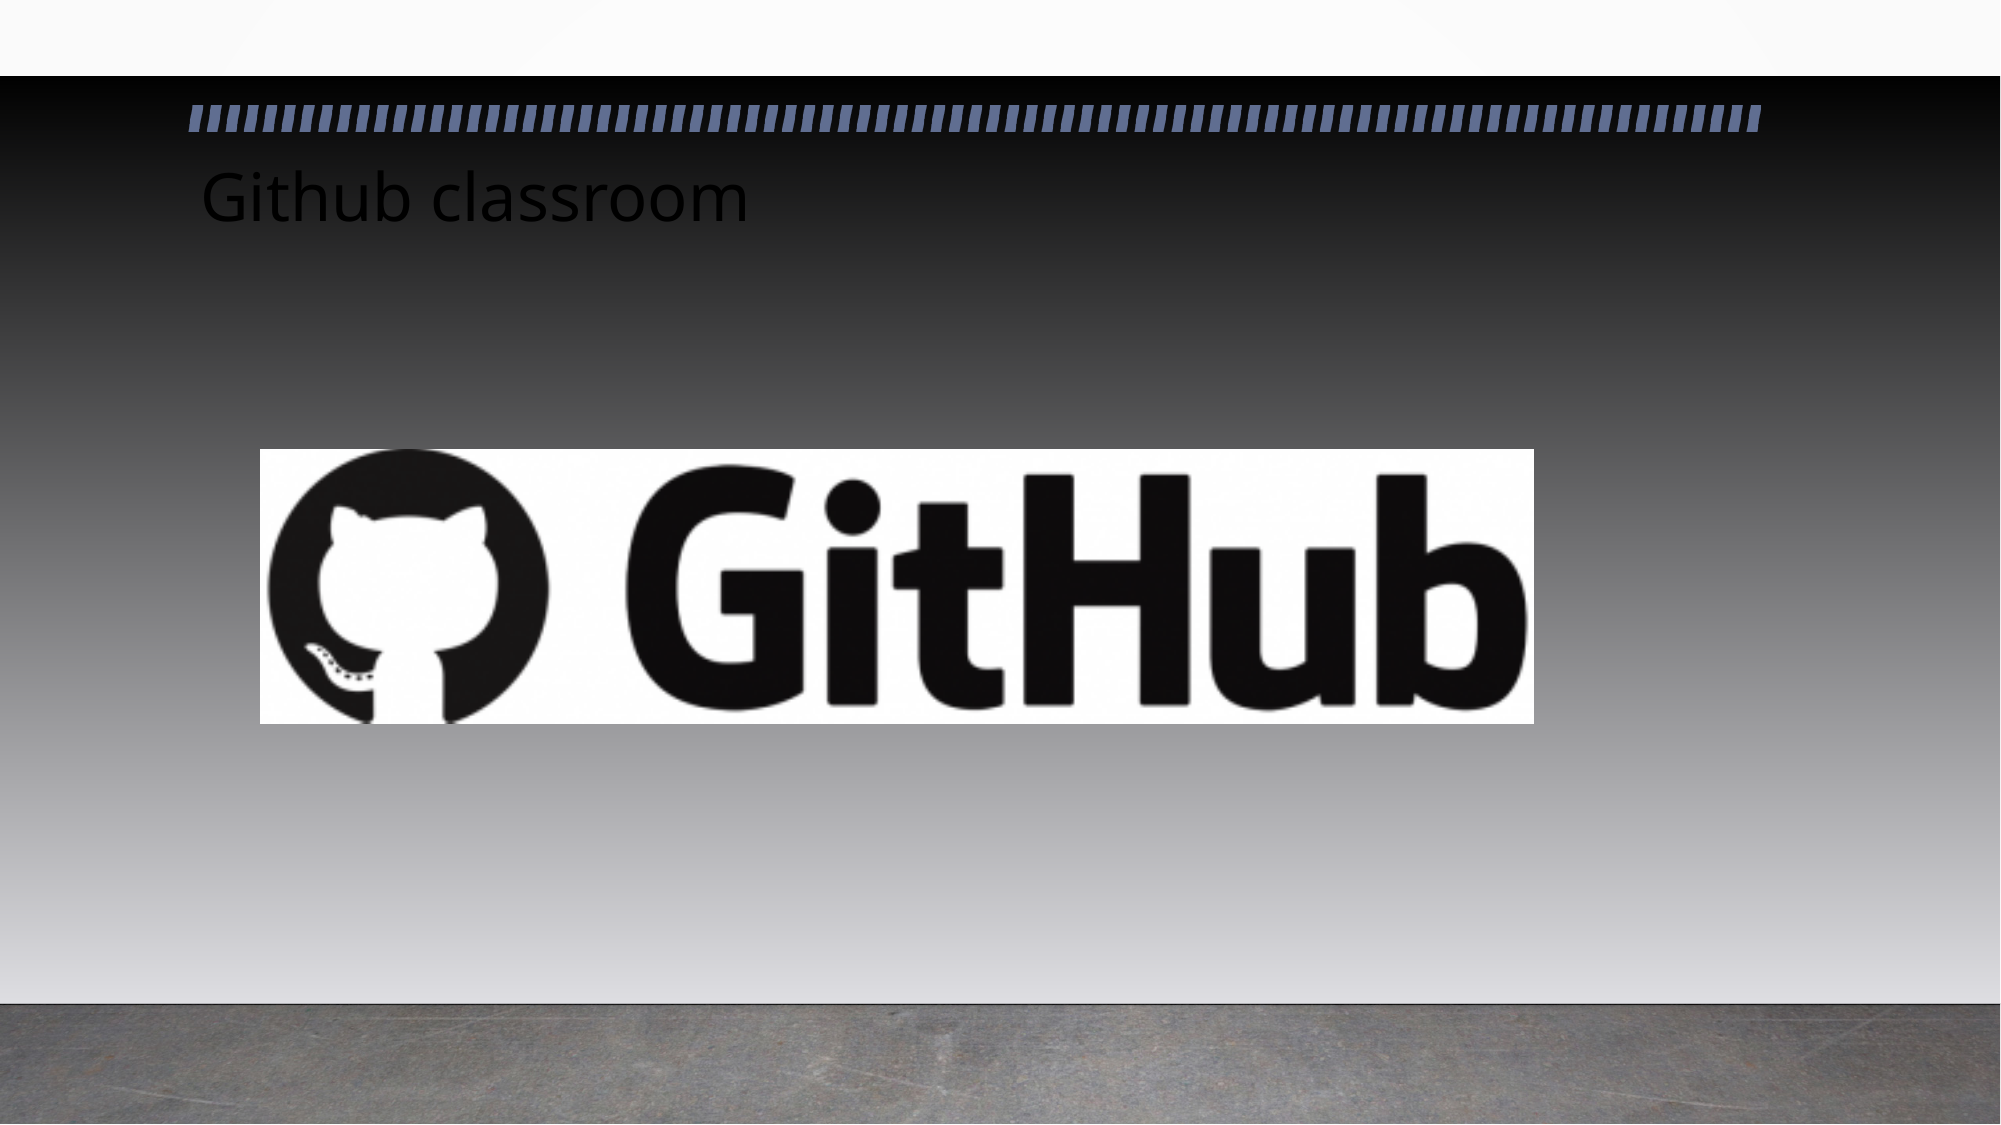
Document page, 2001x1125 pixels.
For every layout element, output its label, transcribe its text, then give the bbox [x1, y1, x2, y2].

picture [260, 450, 1534, 724]
title Github classroom [185, 156, 1761, 329]
